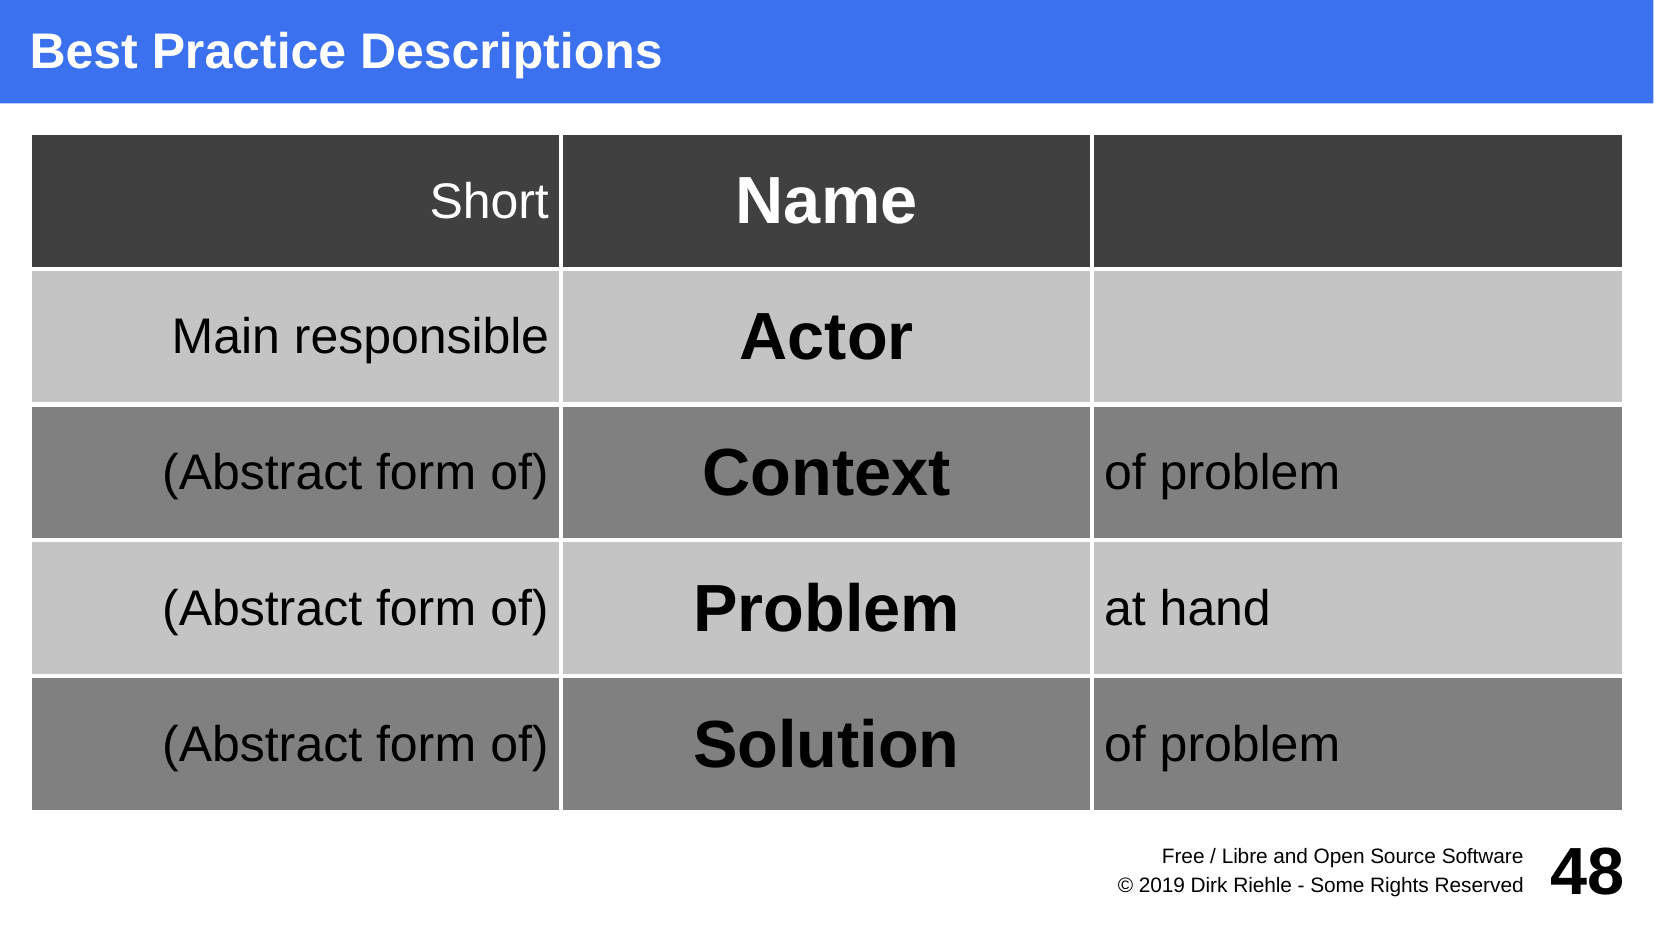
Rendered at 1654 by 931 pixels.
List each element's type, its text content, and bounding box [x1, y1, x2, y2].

table_cell Context [563, 407, 1090, 538]
table_cell Actor [563, 271, 1090, 402]
table_cell of problem [1094, 407, 1622, 538]
table_header Short [32, 135, 559, 267]
title Best Practice Descriptions [0, 0, 1654, 104]
table_cell (Abstract form of) [32, 407, 559, 538]
table_cell at hand [1094, 542, 1622, 674]
table_cell Main responsible [32, 271, 559, 402]
table_cell (Abstract form of) [32, 678, 559, 810]
table_header [1094, 135, 1622, 267]
table_header Name [563, 135, 1090, 267]
table_cell Solution [563, 678, 1090, 810]
table_cell Problem [563, 542, 1090, 674]
table_cell (Abstract form of) [32, 542, 559, 674]
table_cell [1094, 271, 1622, 402]
table_cell of problem [1094, 678, 1622, 810]
